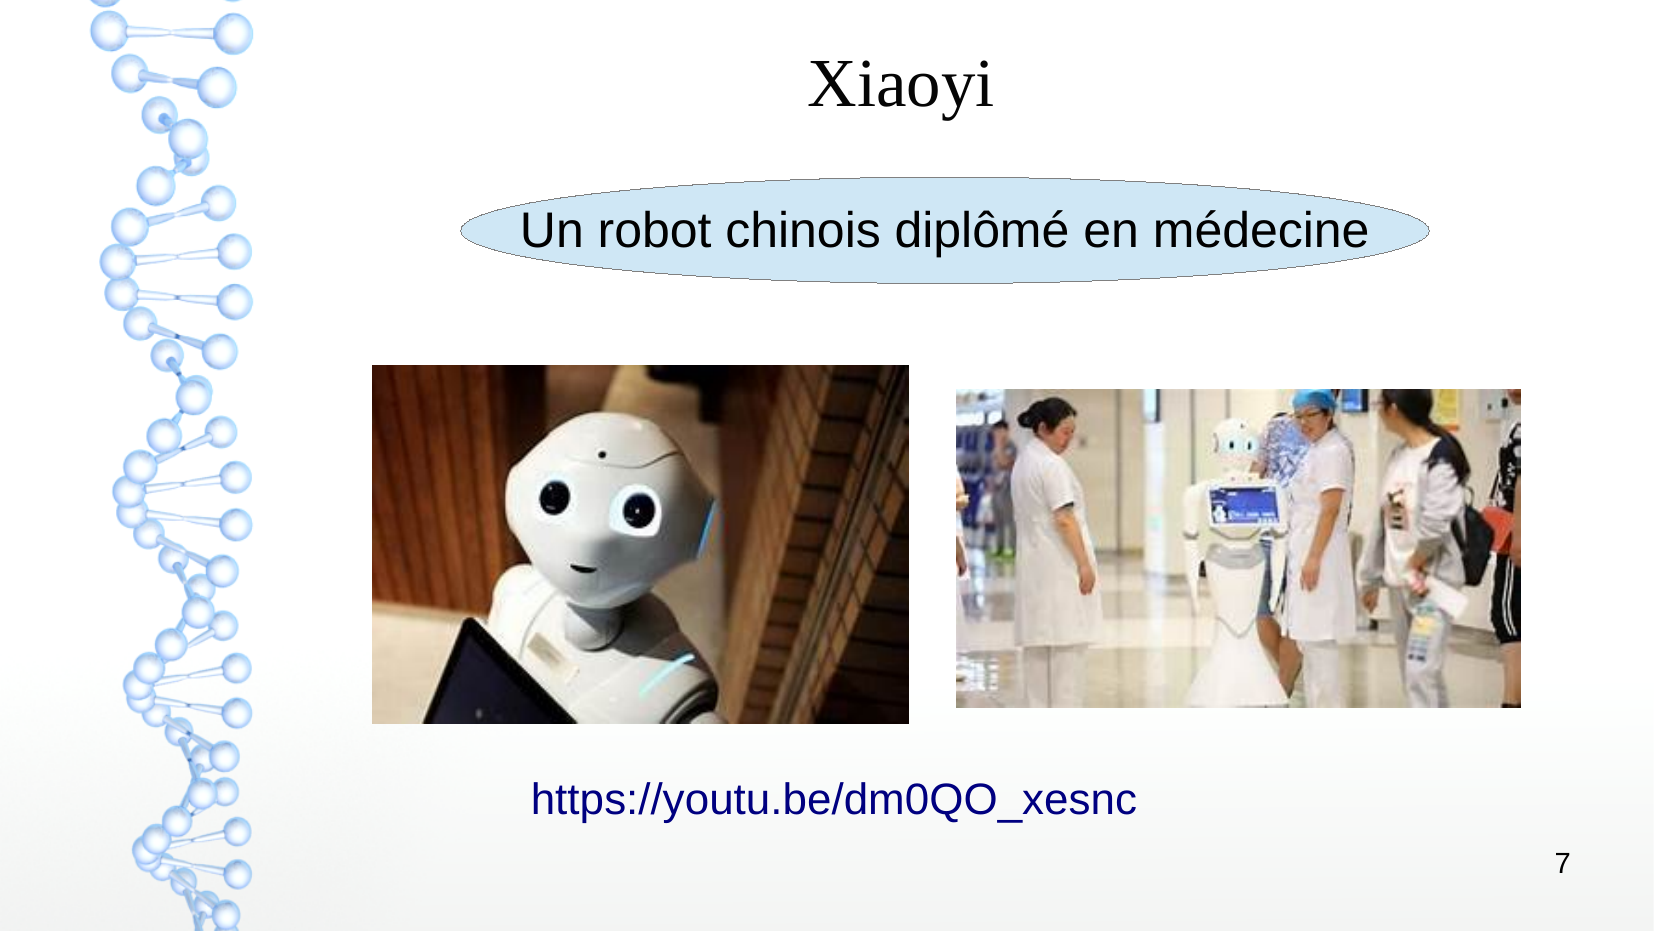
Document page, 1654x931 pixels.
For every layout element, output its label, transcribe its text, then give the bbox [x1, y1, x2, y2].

list https://youtu.be/dm0QO_xesnc [248, 295, 1577, 828]
picture [0, 0, 1654, 931]
text_box Un robot chinois diplômé en médecine [460, 177, 1430, 284]
title Xiaoyi [265, 35, 1571, 130]
